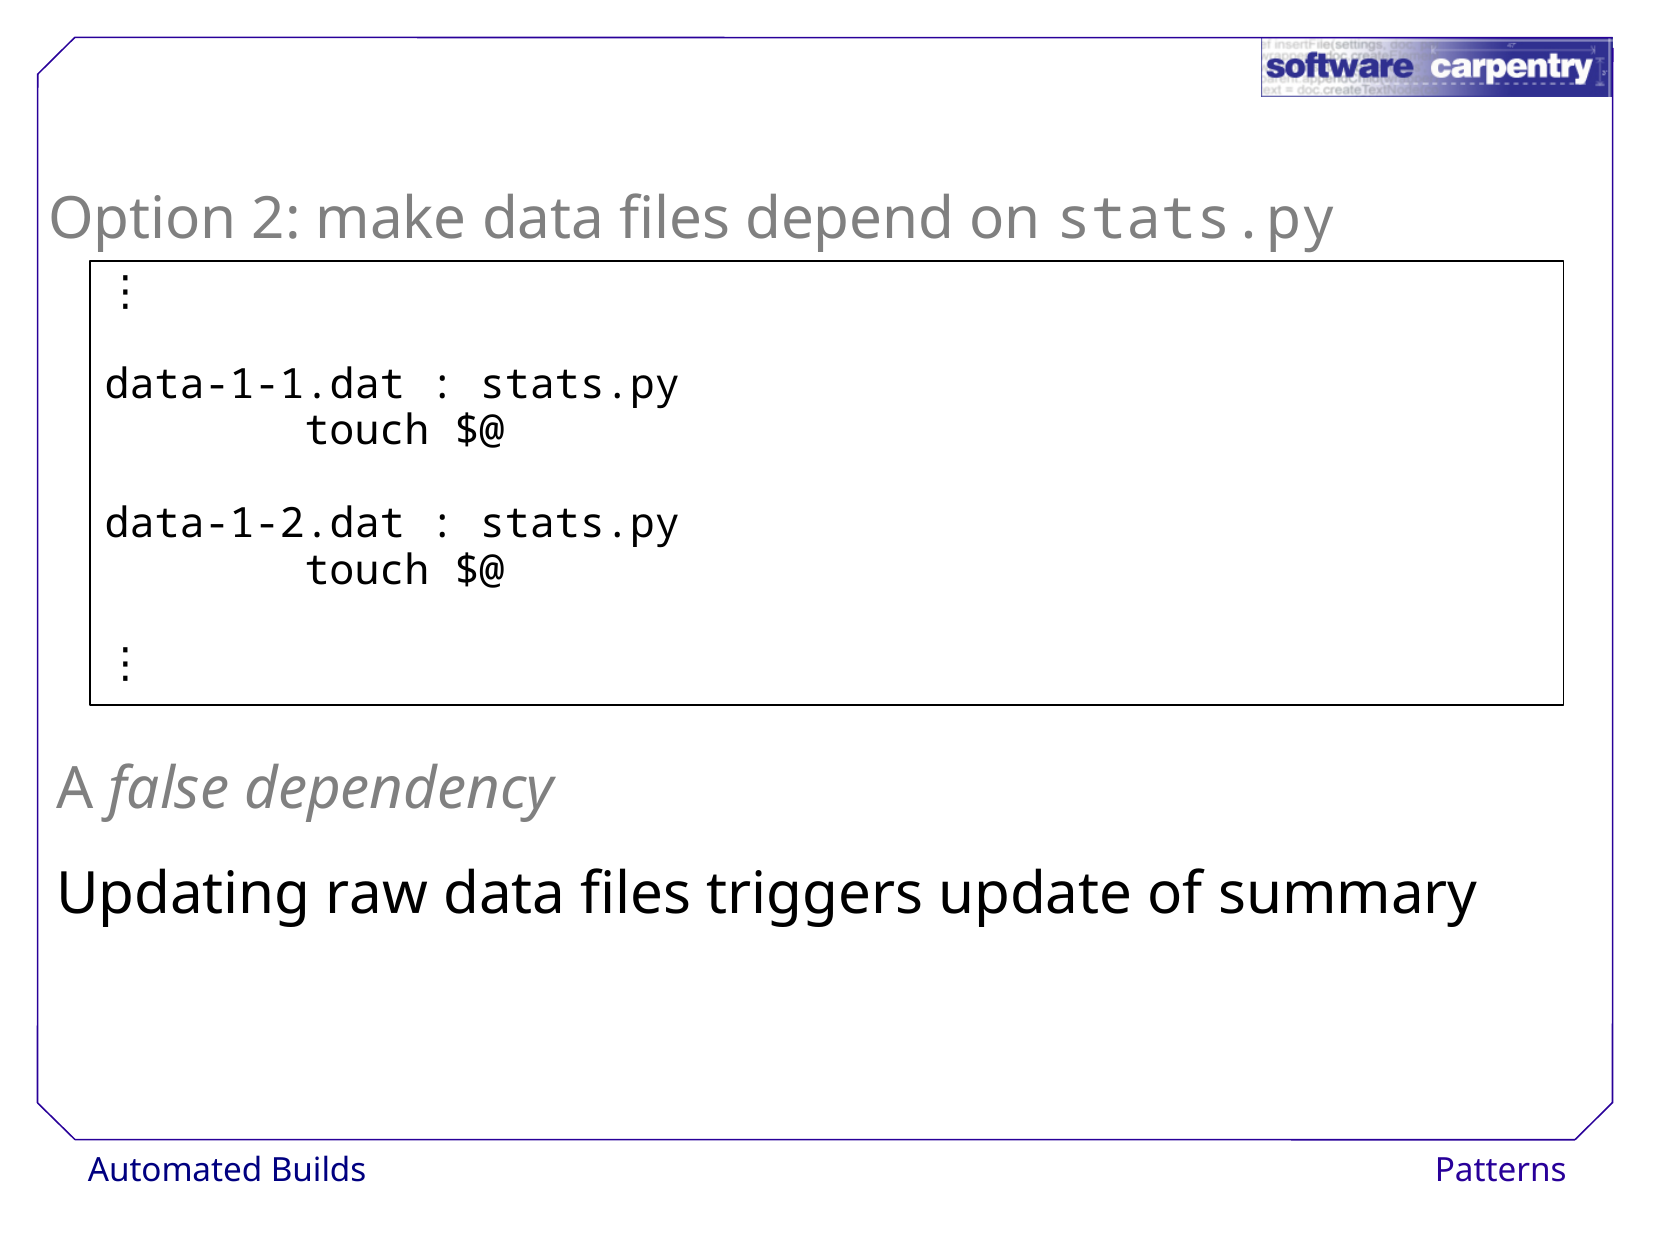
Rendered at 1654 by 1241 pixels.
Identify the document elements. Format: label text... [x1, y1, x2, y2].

text_box ⋮ data-1-1.dat : stats.py touch $@ data-1-2.dat : stats.py touch $@ ⋮ [89, 260, 1564, 706]
picture [1261, 39, 1613, 97]
text_box Option 2: make data files depend on stats.py [33, 138, 1502, 259]
text_box A false dependency Updating raw data files triggers update of summary [41, 707, 1643, 933]
